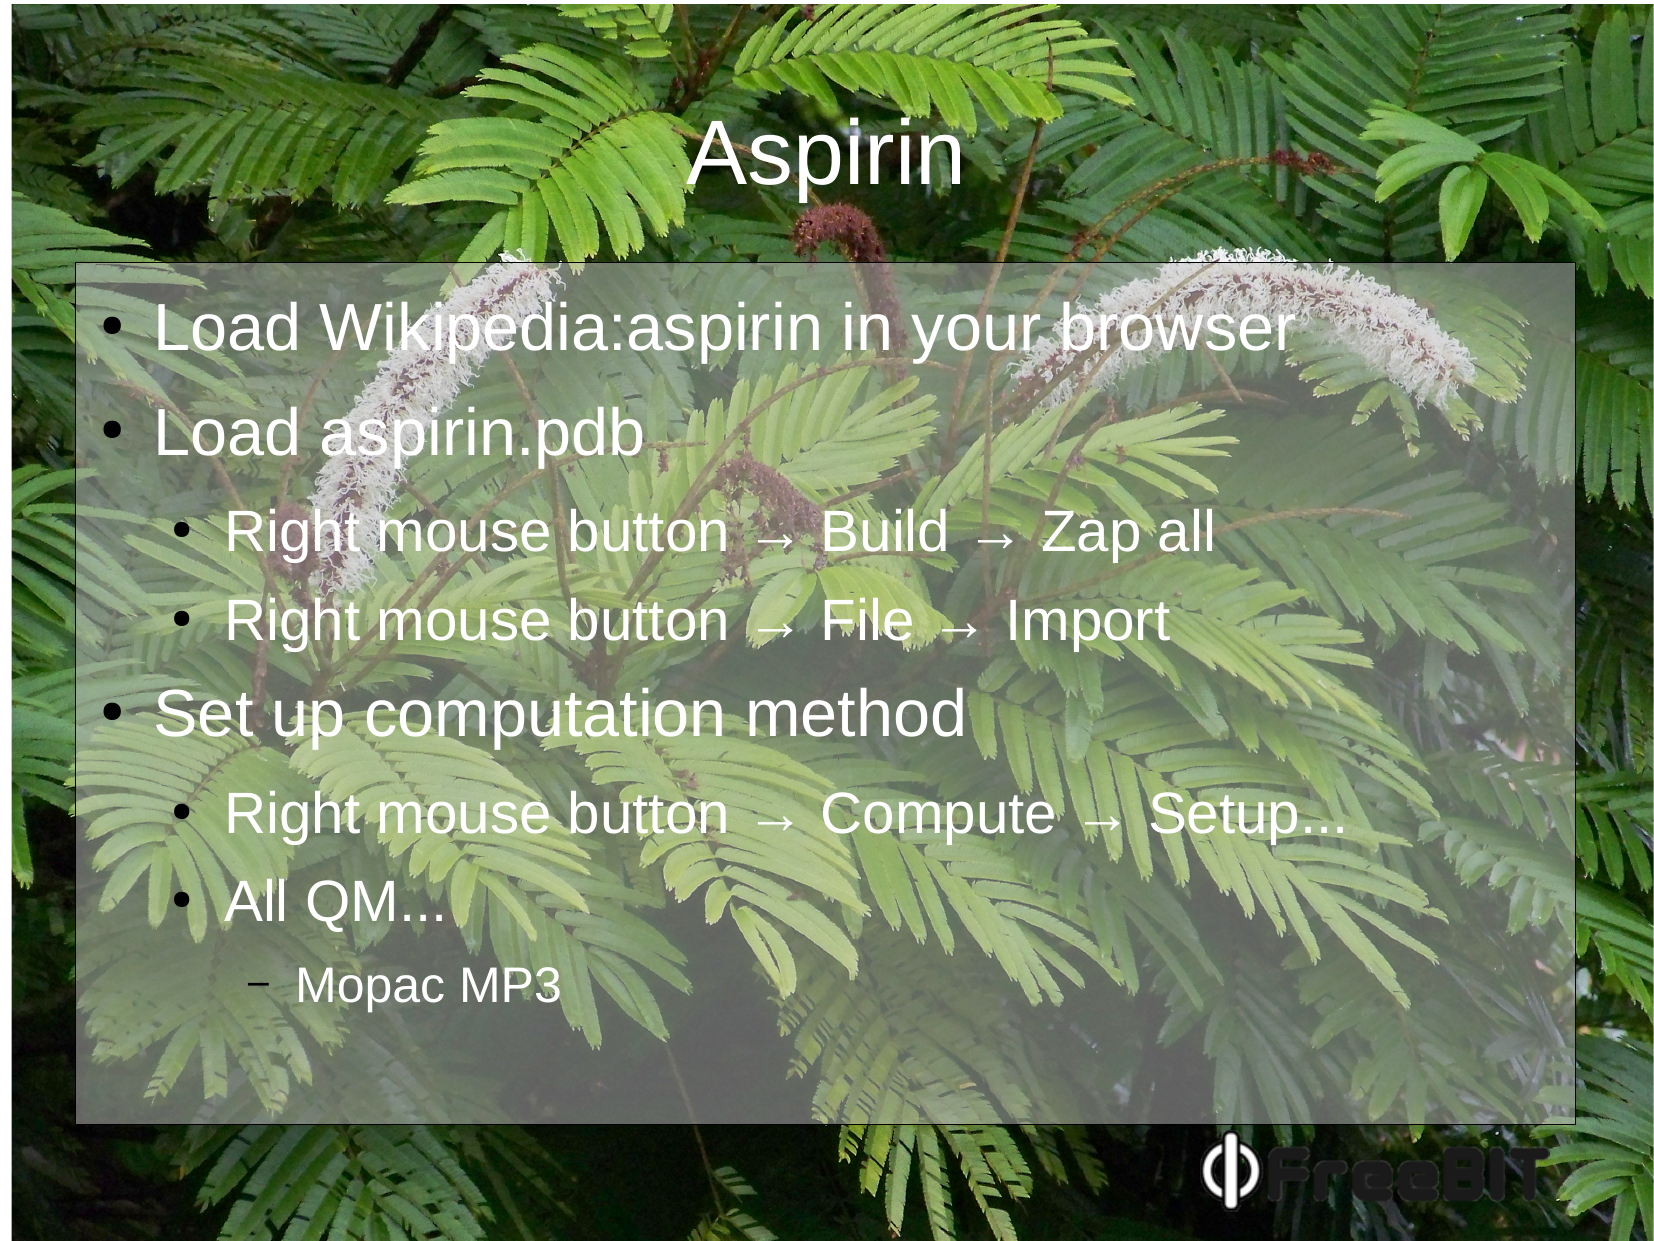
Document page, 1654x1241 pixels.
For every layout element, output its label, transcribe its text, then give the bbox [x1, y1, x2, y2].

list Load Wikipedia:aspirin in your browser Load aspirin.pdb Right mouse button → Build → Zap all Right mouse button → File → Import Set up computation method Right mouse button → Compute → Setup... All QM... Mopac MP3 [82, 290, 1571, 1109]
title Aspirin [82, 49, 1571, 257]
picture [11, 4, 1654, 1241]
